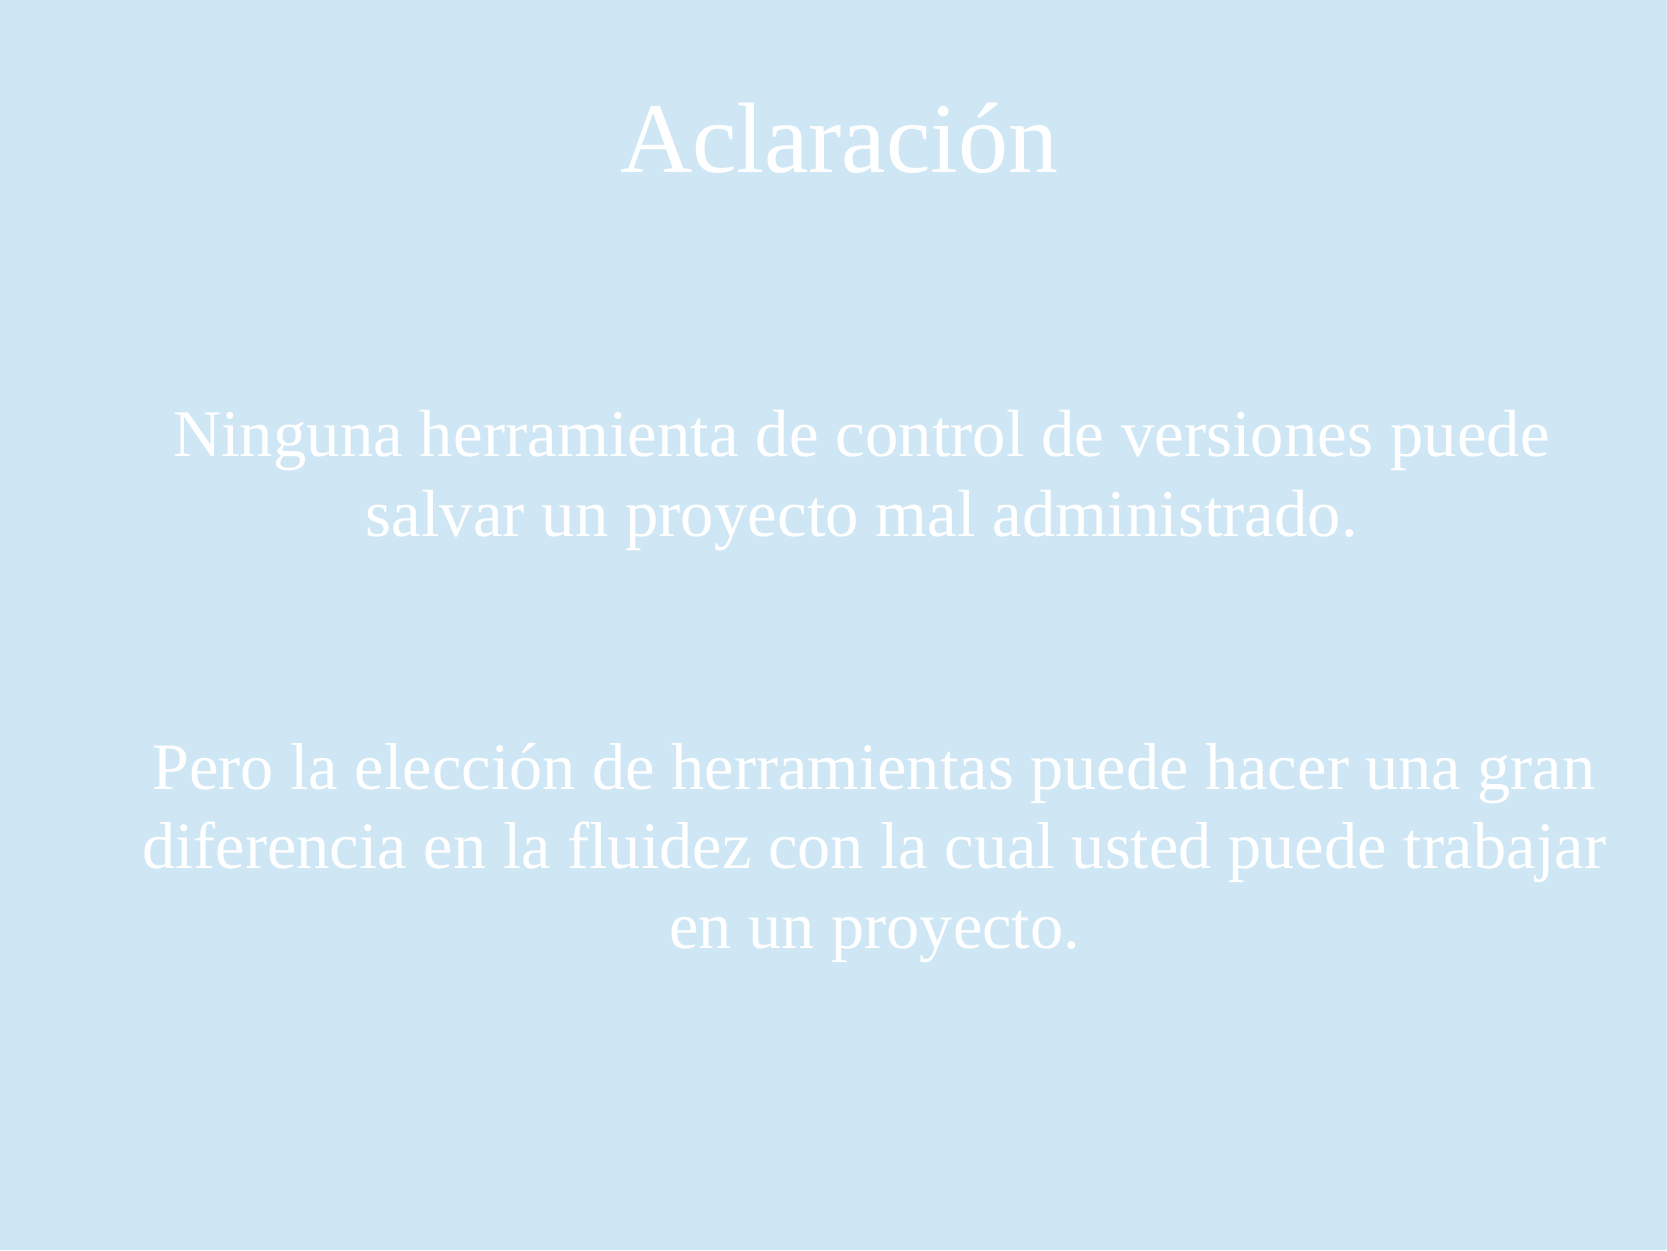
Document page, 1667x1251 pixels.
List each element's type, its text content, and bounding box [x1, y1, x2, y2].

text_box Pero la elección de herramientas puede hacer una gran diferencia en la fluidez con la cual usted puede trabajar en un proyecto. [116, 716, 1634, 1002]
subtitle Ninguna herramienta de control de versiones puede salvar un proyecto mal administrado. [133, 383, 1593, 595]
title Aclaración [150, 66, 1529, 278]
